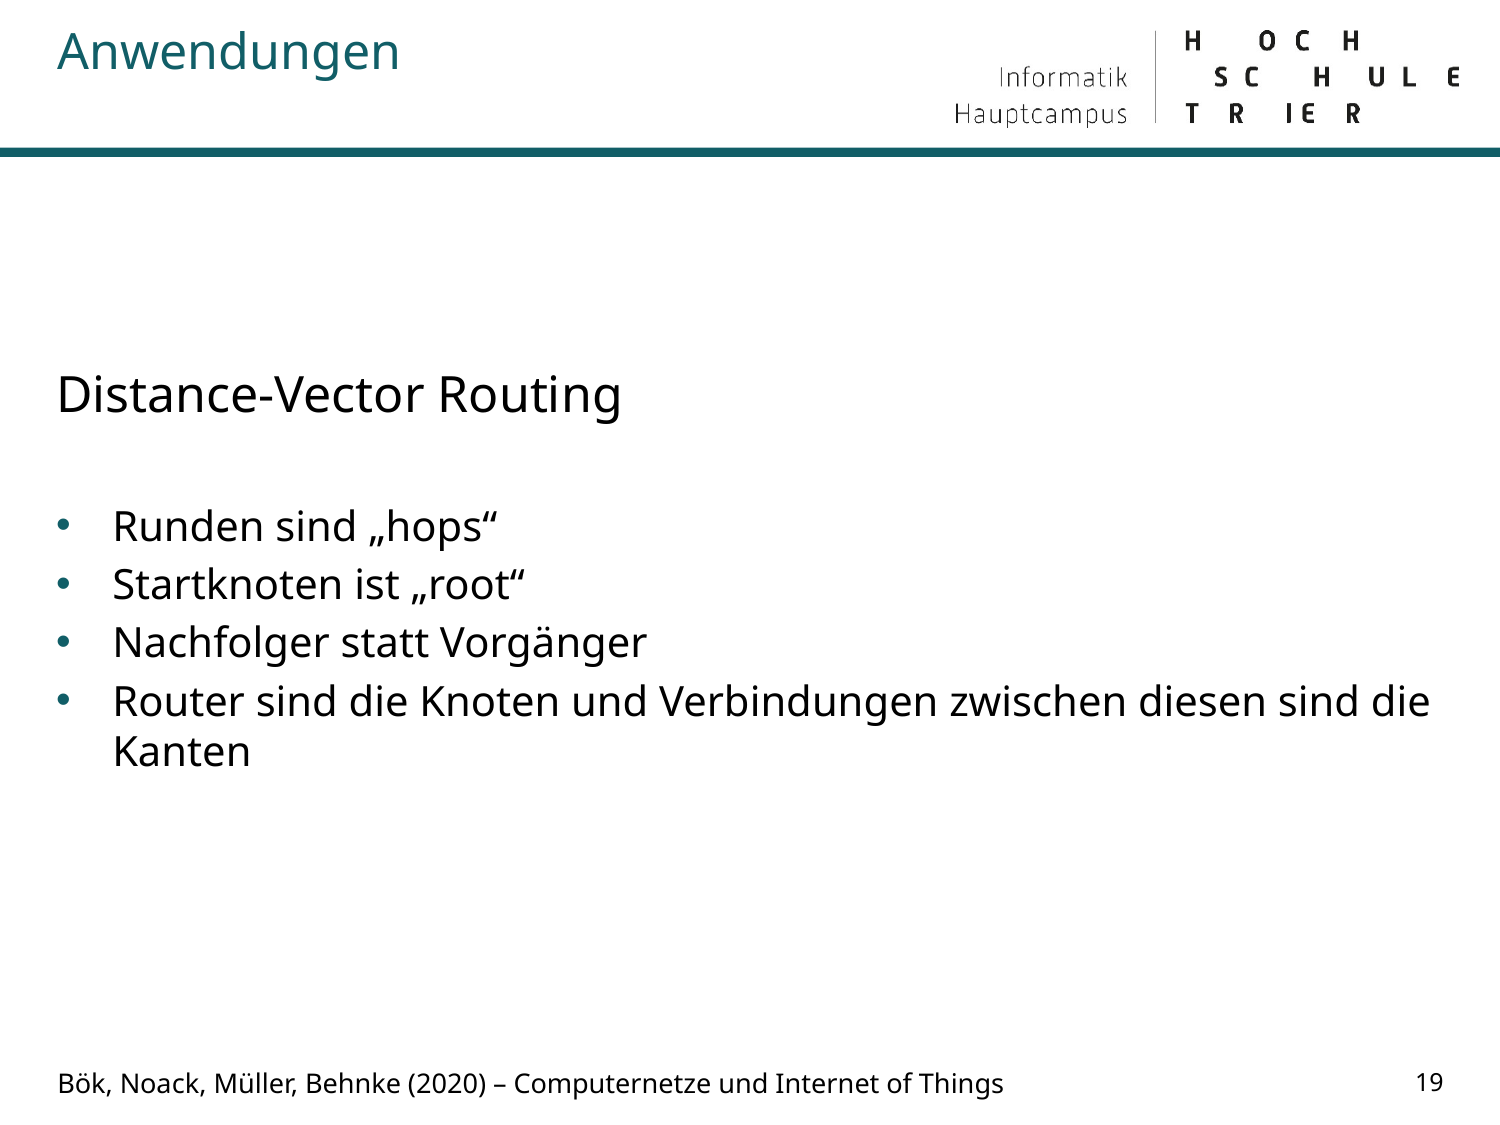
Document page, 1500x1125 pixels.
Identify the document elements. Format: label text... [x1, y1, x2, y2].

text_box Distance-Vector Routing Runden sind „hops“ Startknoten ist „root“ Nachfolger statt Vorgänger Router sind die Knoten und Verbindungen zwischen diesen sind die Kanten [41, 278, 1459, 917]
footer Bök, Noack, Müller, Behnke (2020) – Computernetze und Internet of Things [42, 1058, 1193, 1106]
slide_number <Foliennummer> [1222, 1058, 1459, 1106]
picture [956, 30, 1459, 128]
title Anwendungen [42, 12, 941, 131]
